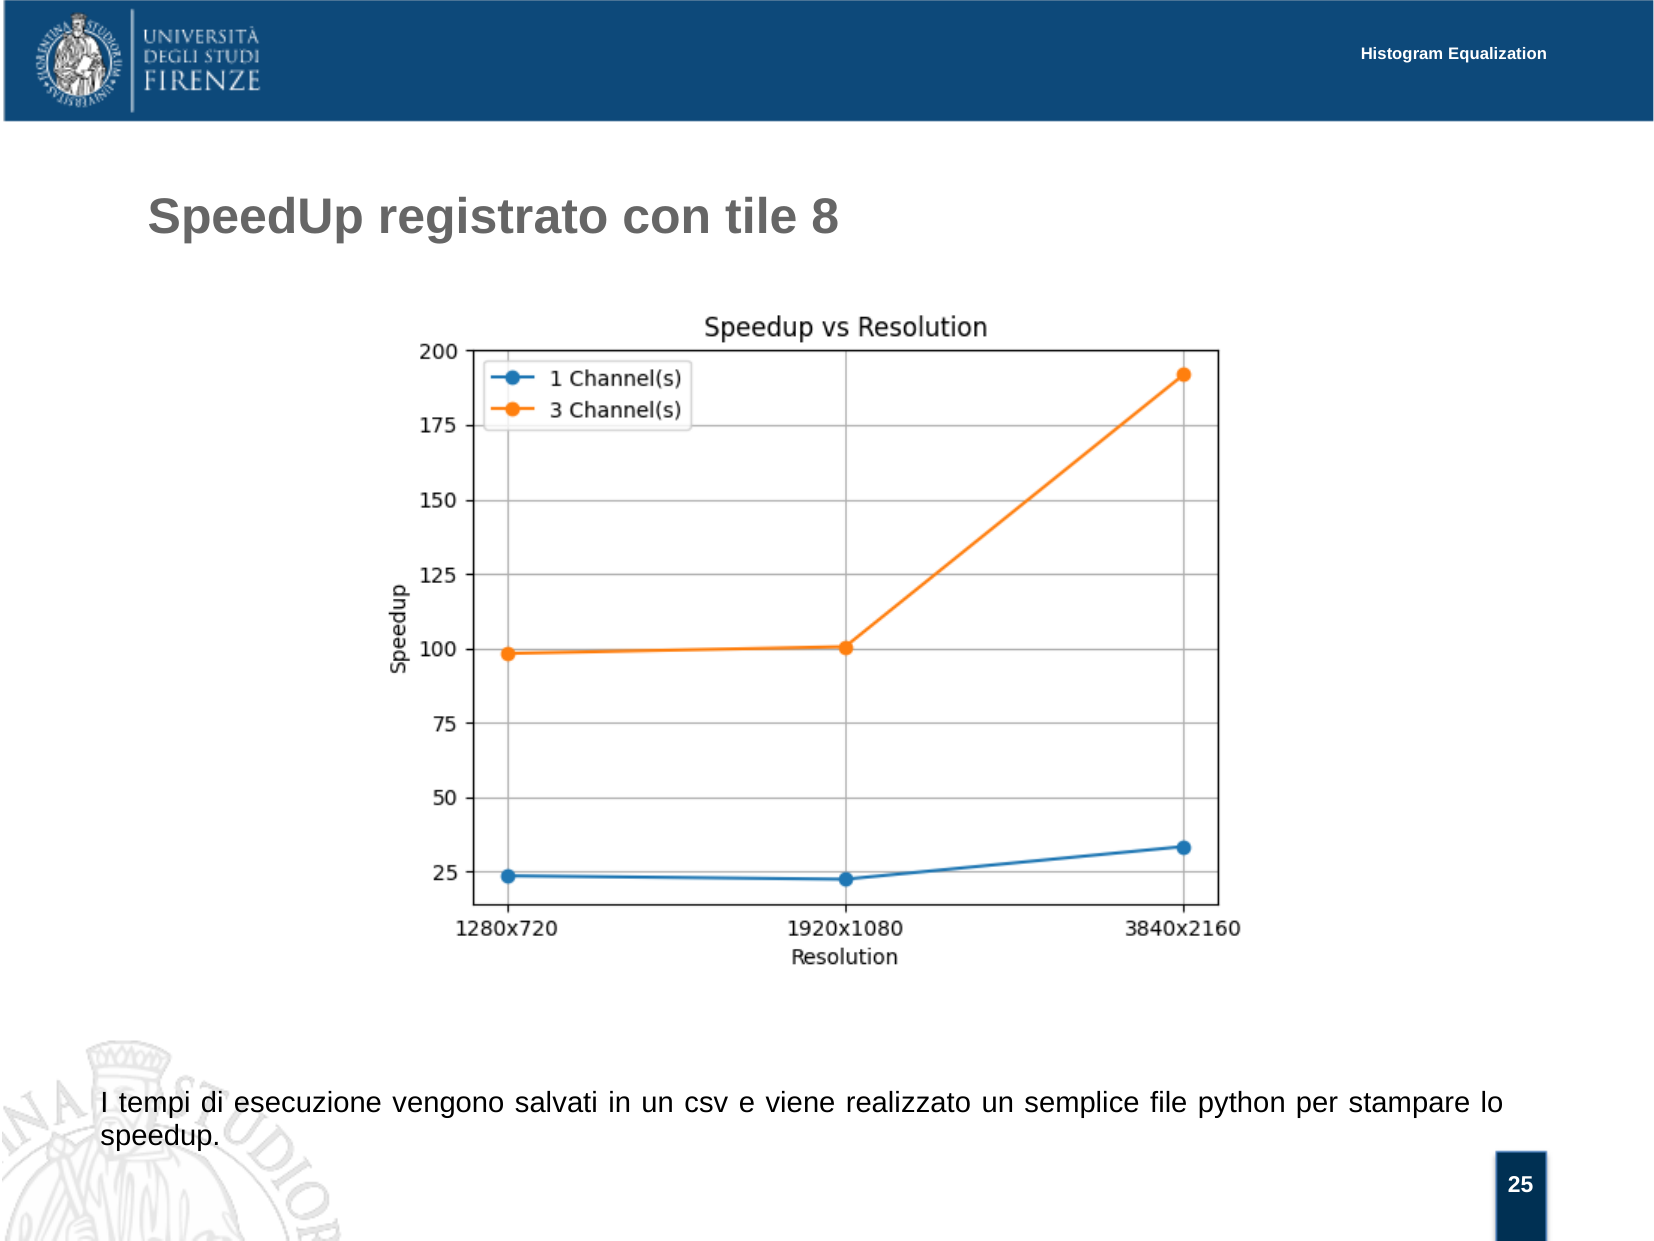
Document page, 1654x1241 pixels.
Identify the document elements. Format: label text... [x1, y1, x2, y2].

text_box 25 [1505, 1160, 1536, 1208]
text_box I tempi di esecuzione vengono salvati in un csv e viene realizzato un semplice file python per stampare lo speedup. [100, 1086, 1506, 1152]
text_box SpeedUp registrato con tile 8 [147, 118, 1601, 286]
text_box Histogram Equalization [685, 24, 1548, 102]
picture [2, 0, 1654, 1241]
